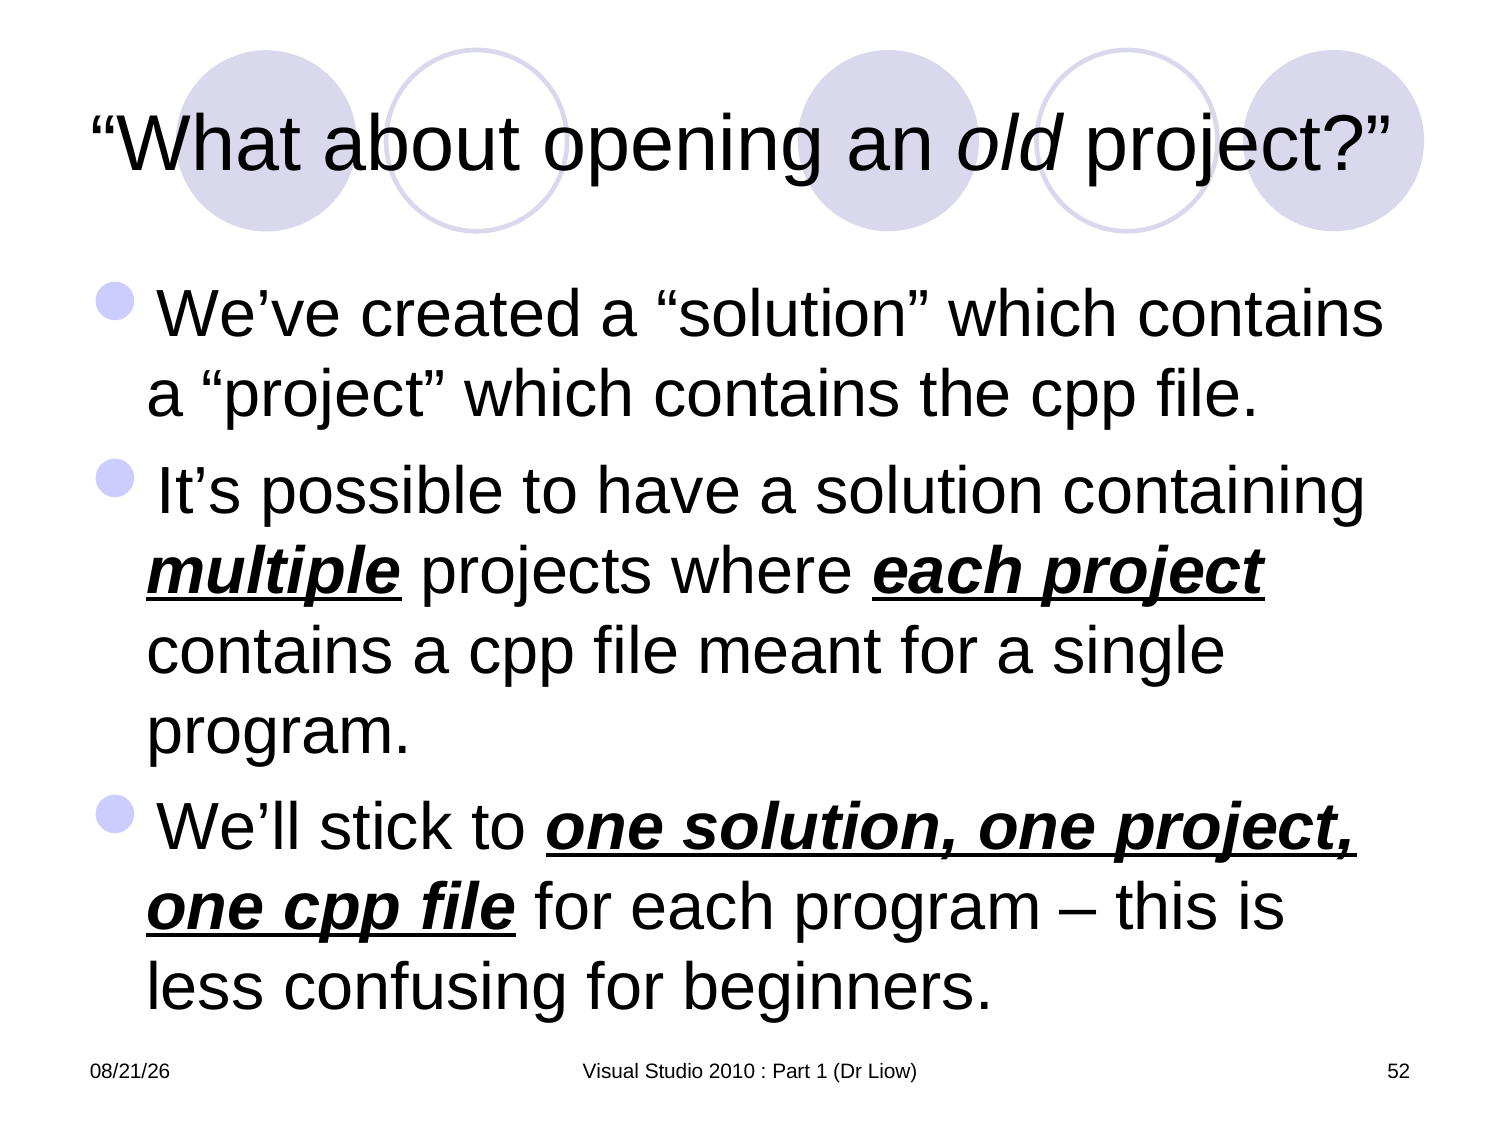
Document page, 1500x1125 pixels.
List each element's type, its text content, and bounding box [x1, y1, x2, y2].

list We’ve created a “solution” which contains a “project” which contains the cpp file. It’s possible to have a solution containing multiple projects where each project contains a cpp file meant for a single program. We’ll stick to one solution, one project, one cpp file for each program – this is less confusing for beginners. [75, 262, 1426, 1031]
title “What about opening an old project?” [75, 45, 1426, 233]
text_box 08/22/12 [74, 1049, 426, 1101]
text_box <number> [1074, 1049, 1426, 1101]
text_box Visual Studio 2010 : Part 1 (Dr Liow) [512, 1049, 988, 1101]
